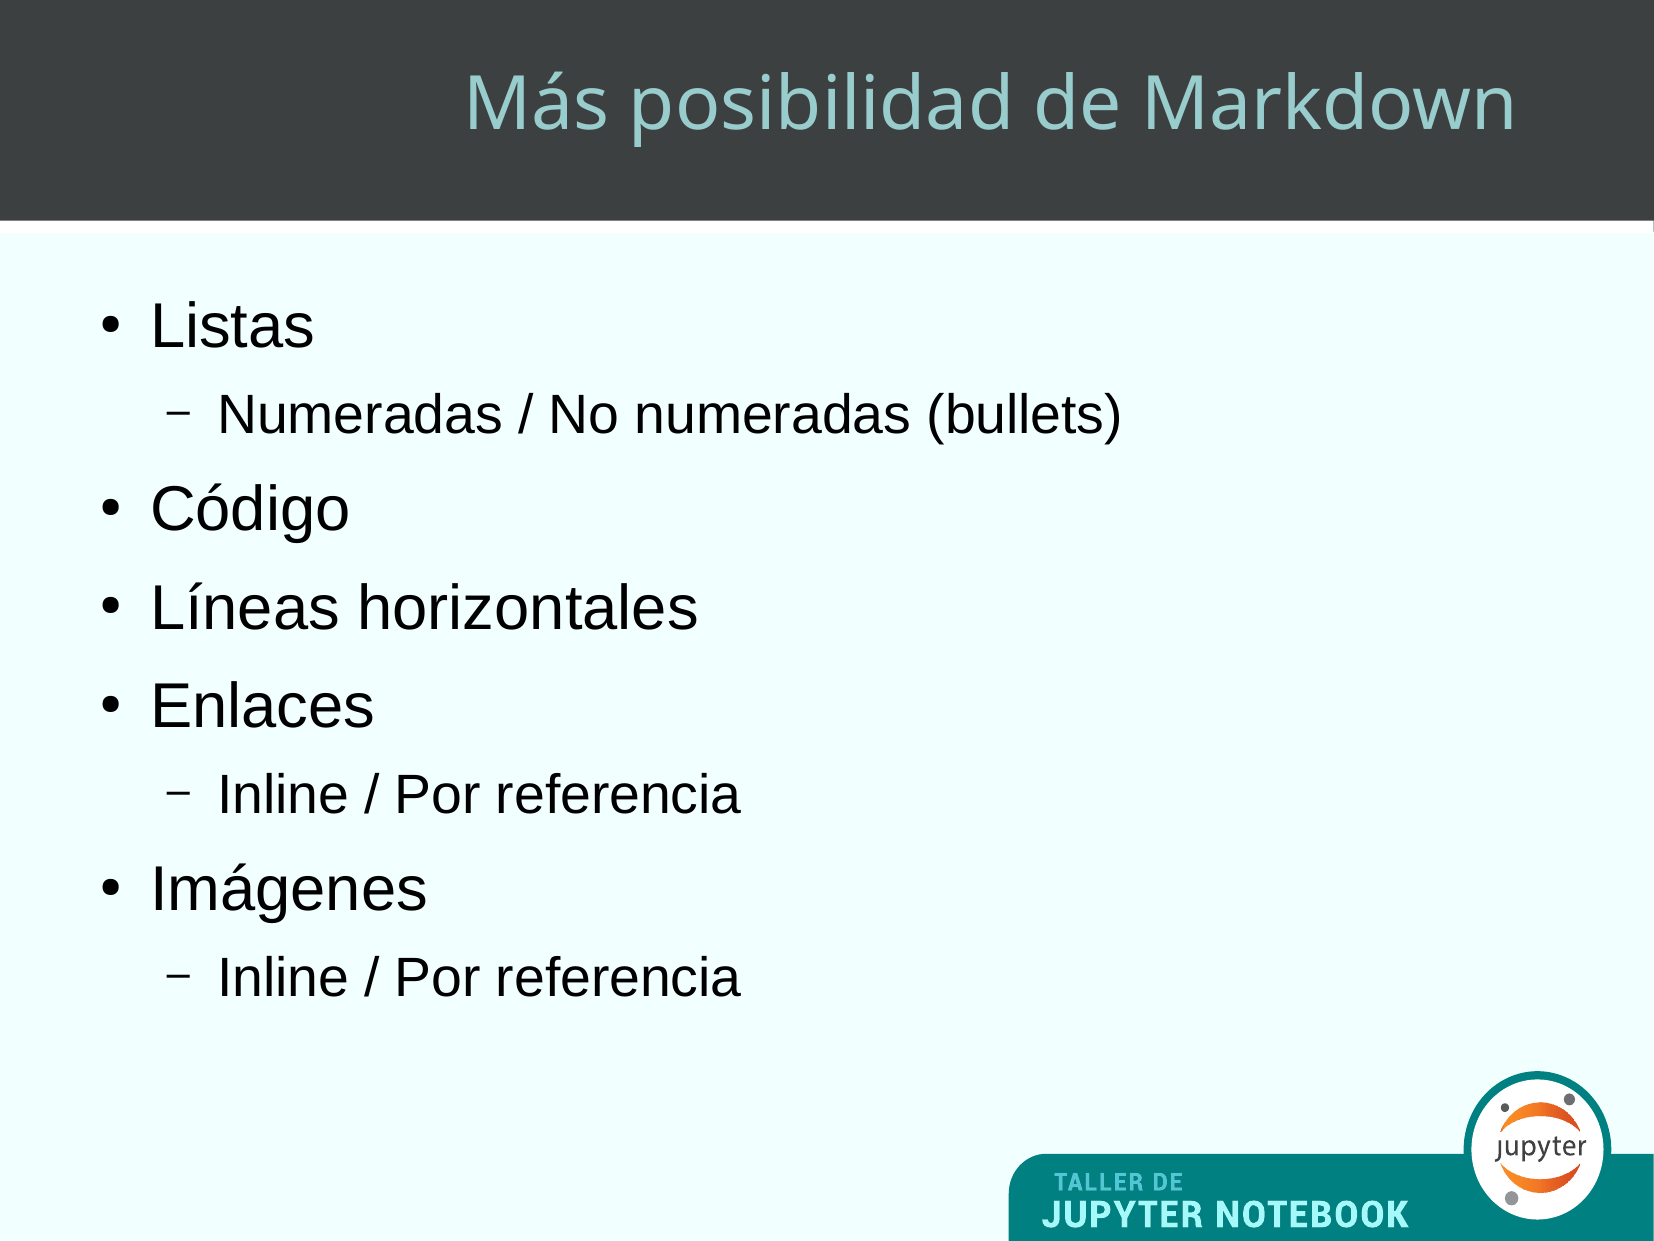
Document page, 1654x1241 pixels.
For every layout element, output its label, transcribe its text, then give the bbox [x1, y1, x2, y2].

title Más posibilidad de Markdown [82, 49, 1571, 257]
list Listas Numeradas / No numeradas (bullets) Código Líneas horizontales Enlaces Inline / Por referencia Imágenes Inline / Por referencia [82, 290, 1571, 1010]
